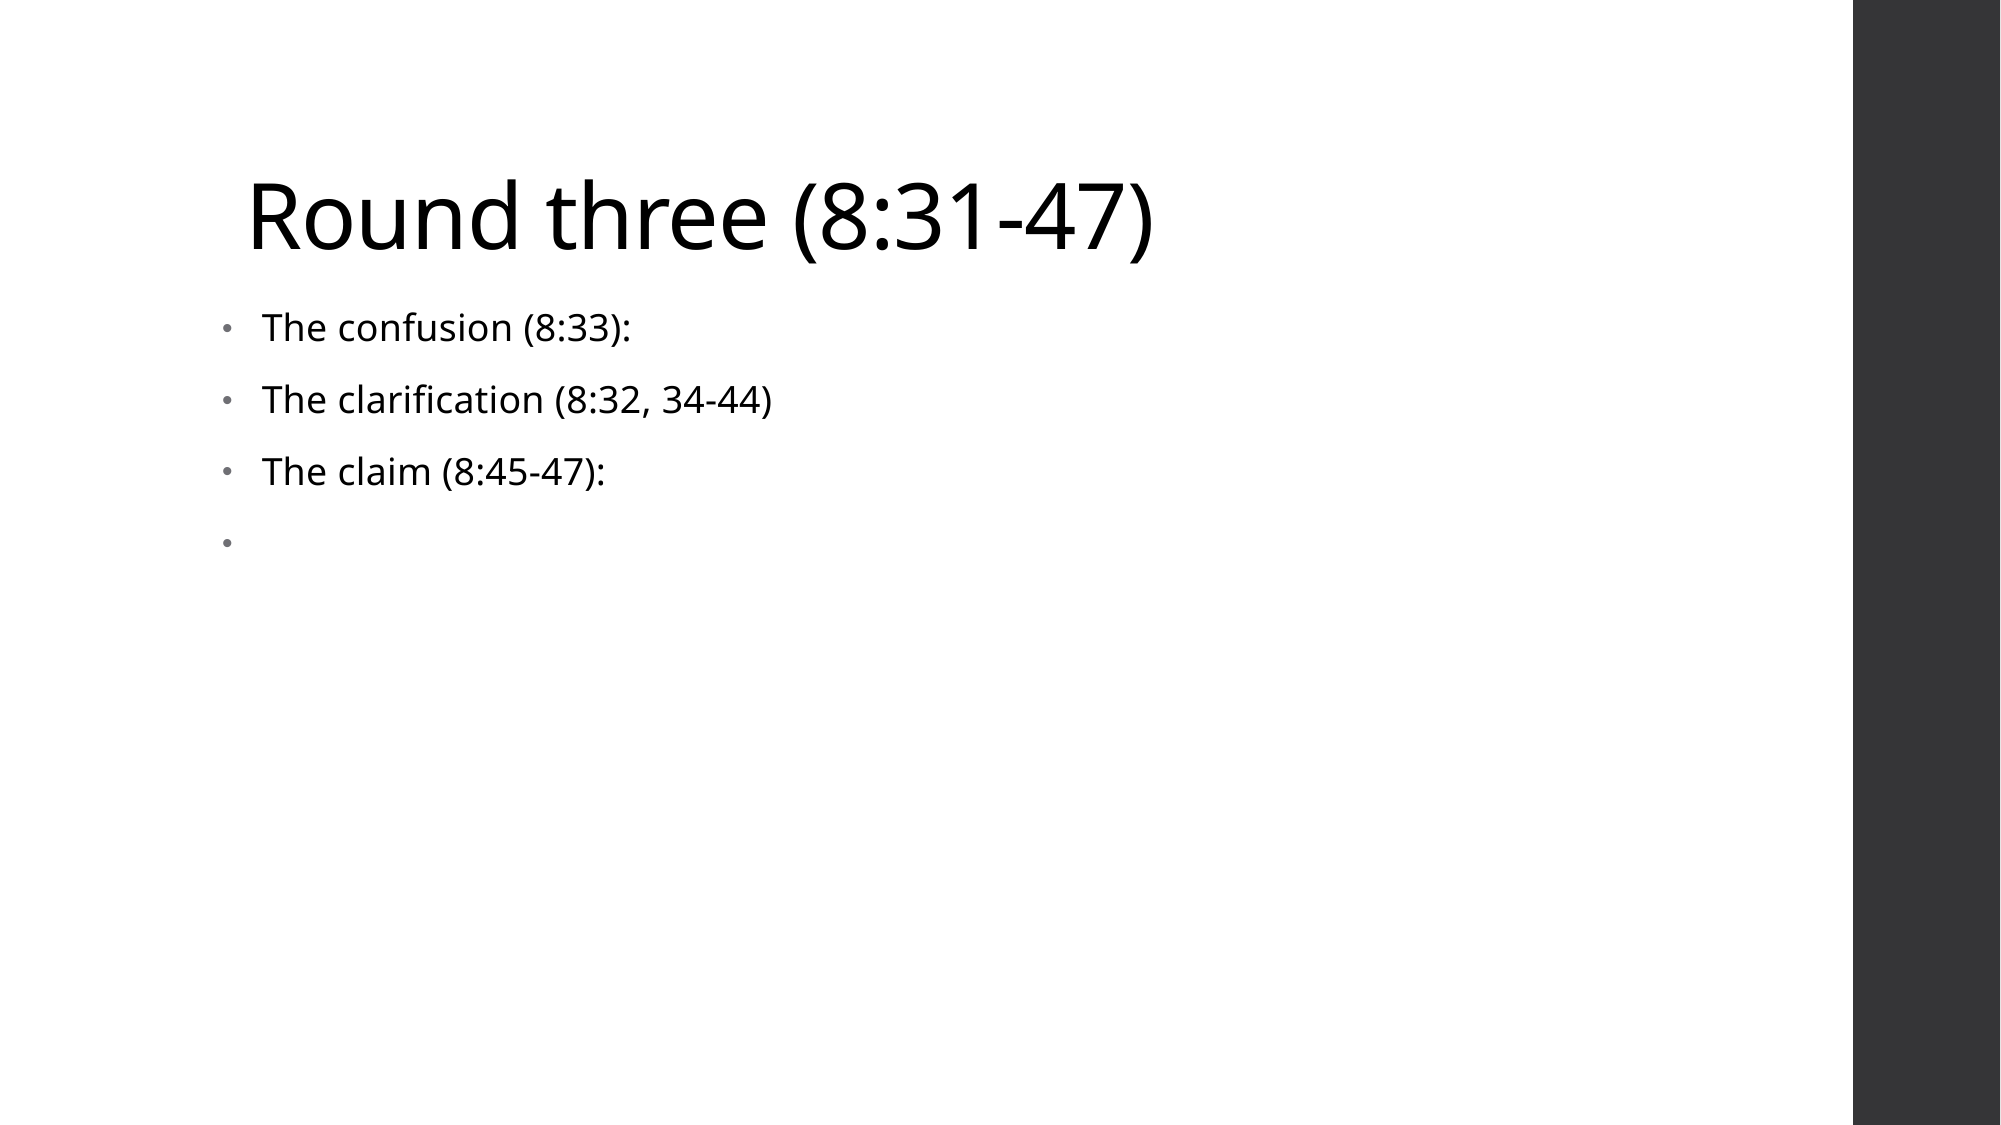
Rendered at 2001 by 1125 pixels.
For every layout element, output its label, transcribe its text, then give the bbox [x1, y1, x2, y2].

list The confusion (8:33): The clarification (8:32, 34-44) The claim (8:45-47): [206, 299, 1617, 1014]
title Round three (8:31-47) [206, 60, 1797, 278]
